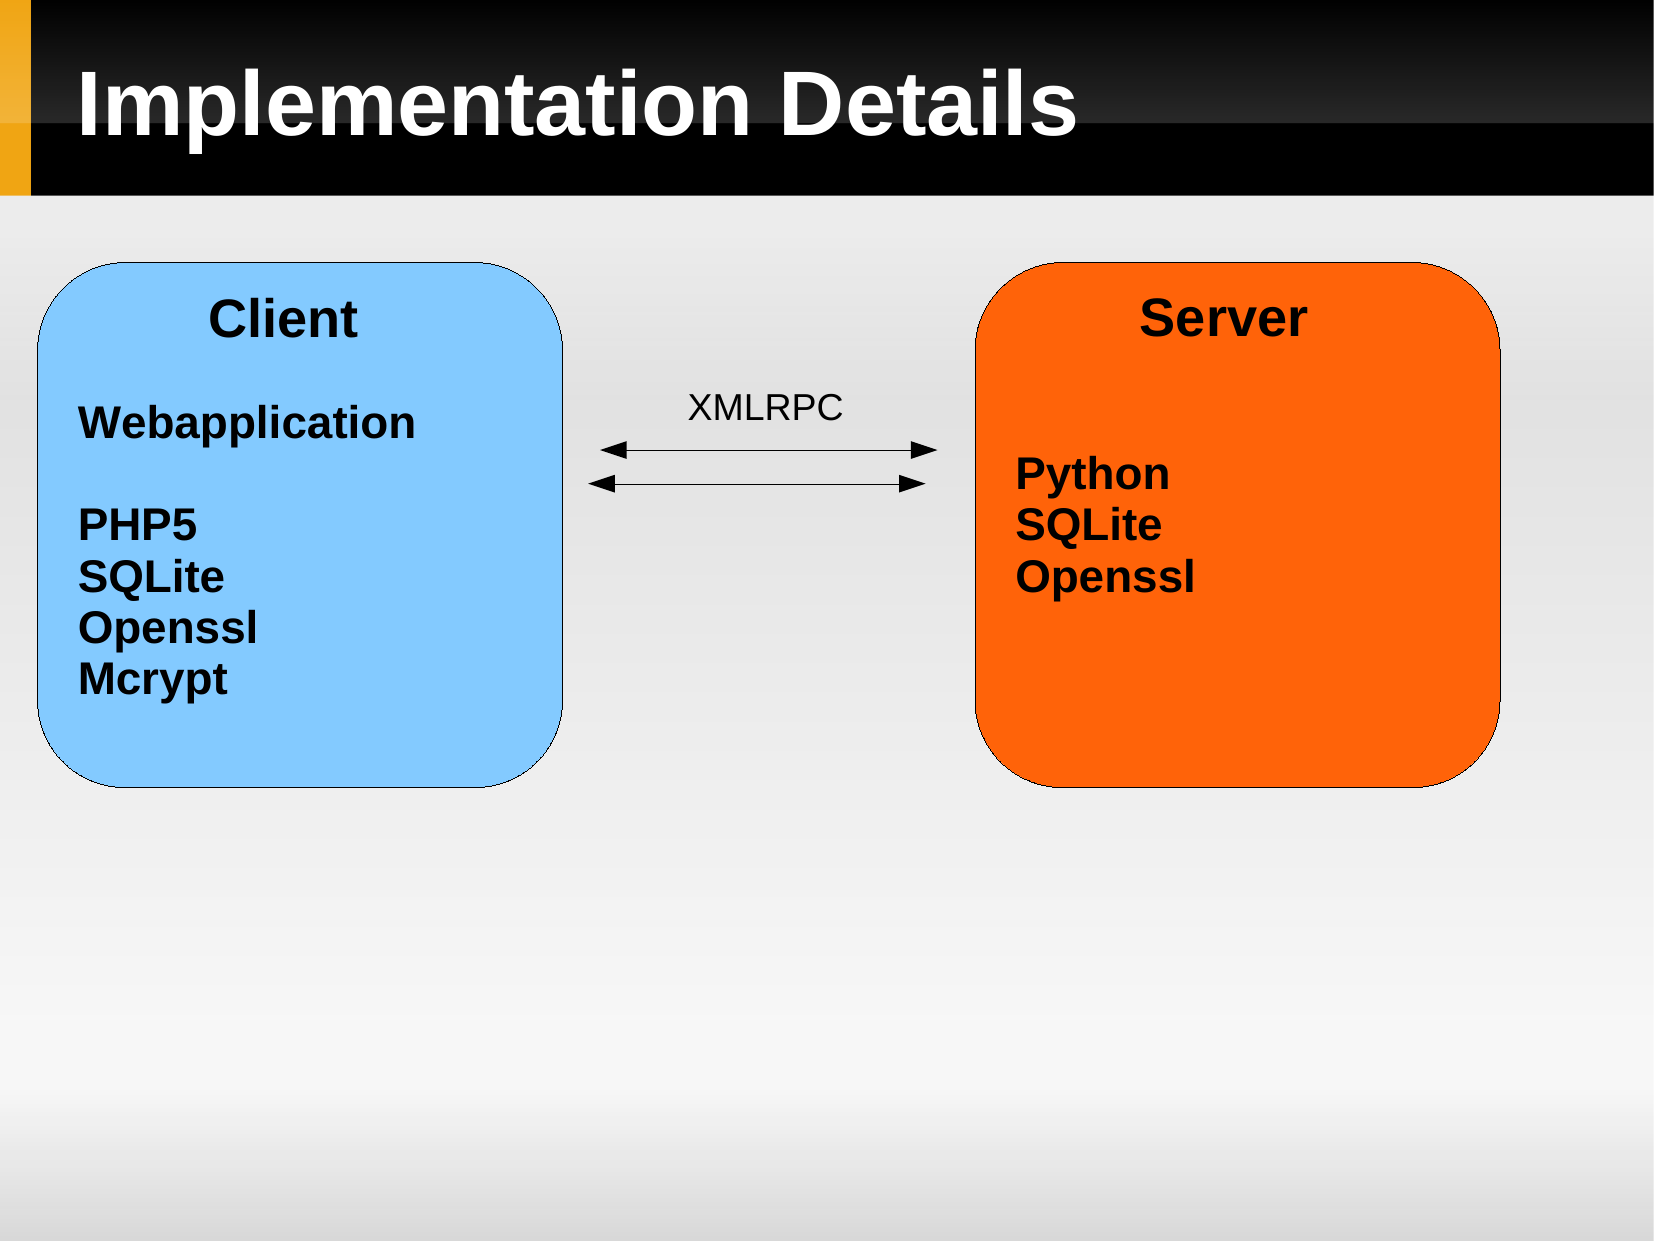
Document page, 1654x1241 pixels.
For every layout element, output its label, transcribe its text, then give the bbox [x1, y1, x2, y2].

text_box XMLRPC [672, 378, 861, 436]
picture [0, 0, 1654, 1241]
text_box Python SQLite Openssl [975, 262, 1501, 788]
title Implementation Details [76, 7, 1565, 200]
text_box Client [193, 280, 413, 357]
text_box Server [1125, 280, 1351, 376]
text_box Webapplication PHP5 SQLite Openssl Mcrypt [37, 262, 563, 788]
